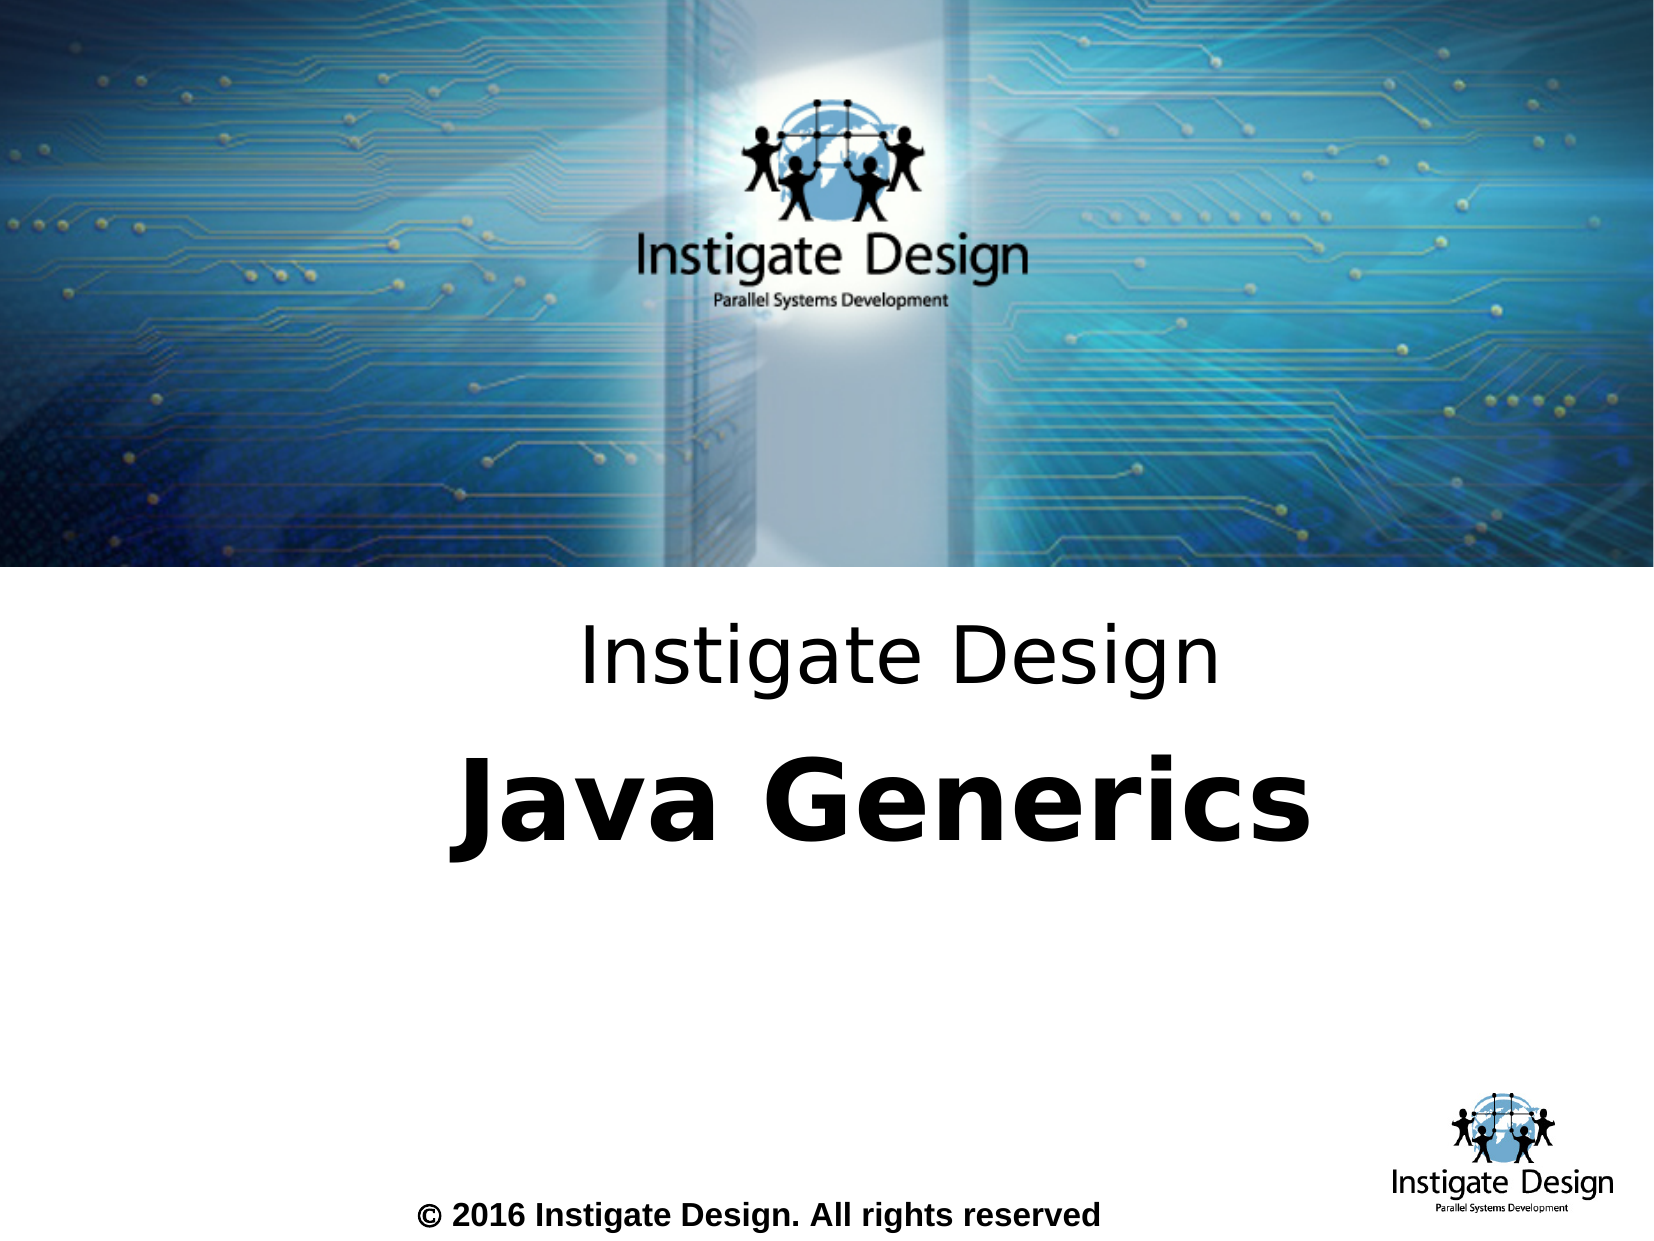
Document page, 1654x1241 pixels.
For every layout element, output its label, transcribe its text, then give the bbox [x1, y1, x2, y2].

text_box  2016 Instigate Design. All rights reserved [416, 1196, 1224, 1241]
picture [0, 0, 1654, 567]
subtitle Java Generics [348, 738, 1348, 1131]
picture [1393, 1093, 1613, 1213]
title Instigate Design [558, 612, 1243, 738]
